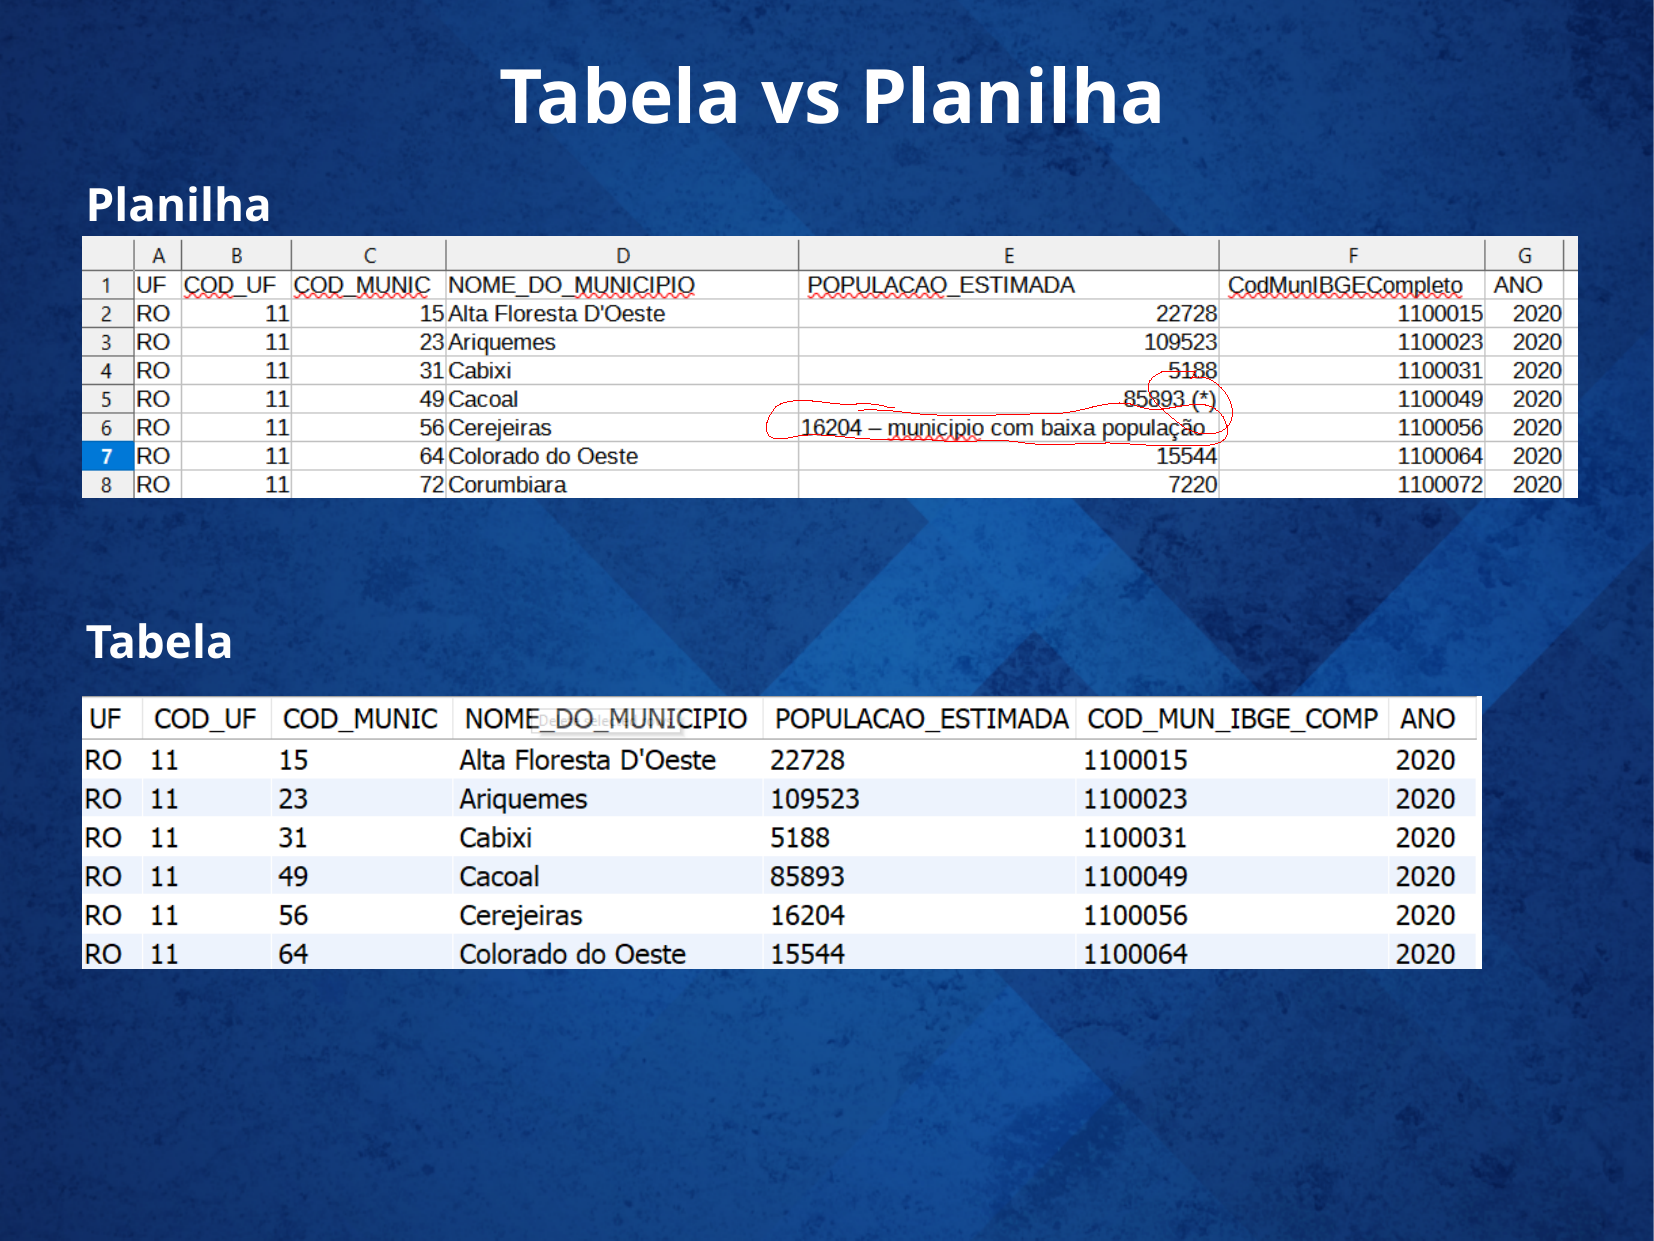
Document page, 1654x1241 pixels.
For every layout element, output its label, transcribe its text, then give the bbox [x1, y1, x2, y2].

text_box Tabela vs Planilha [153, 35, 1512, 189]
text_box Planilha [70, 165, 544, 245]
text_box Tabela [70, 602, 544, 682]
picture [0, 0, 1654, 1241]
